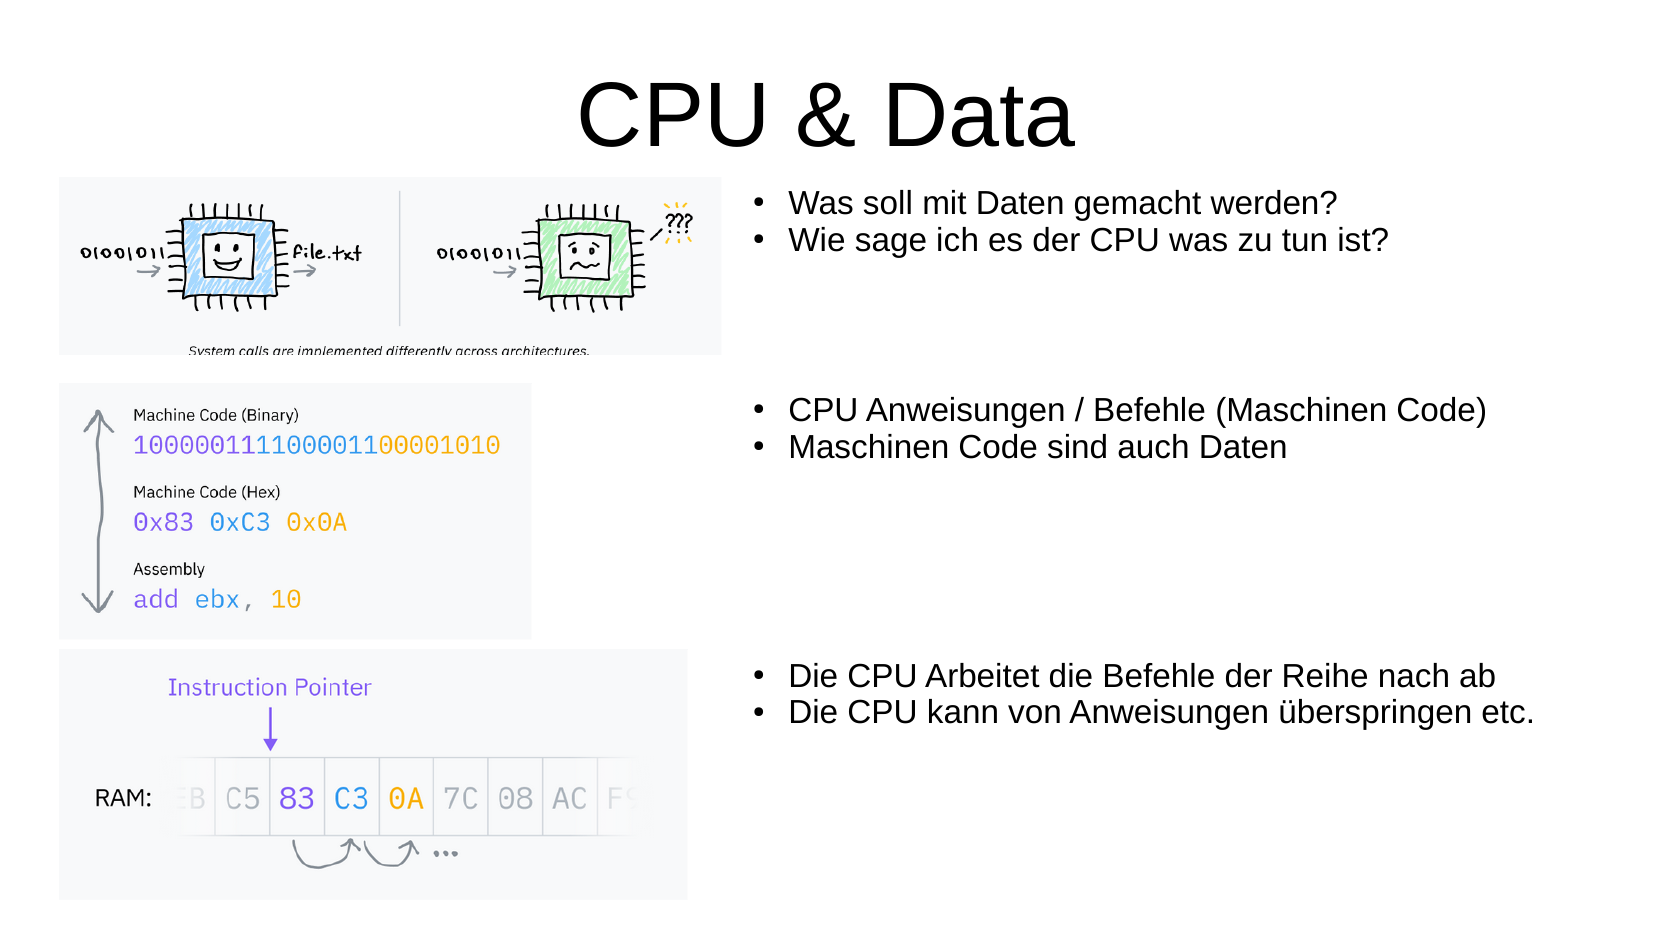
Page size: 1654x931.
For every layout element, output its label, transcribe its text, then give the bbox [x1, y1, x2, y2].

picture [59, 649, 688, 900]
text_box Die CPU Arbeitet die Befehle der Reihe nach ab Die CPU kann von Anweisungen überspringen etc. [738, 649, 1654, 768]
text_box CPU Anweisungen / Befehle (Maschinen Code) Maschinen Code sind auch Daten [738, 383, 1654, 502]
title CPU & Data [82, 37, 1571, 193]
picture [59, 177, 722, 355]
text_box Was soll mit Daten gemacht werden? Wie sage ich es der CPU was zu tun ist? [738, 177, 1654, 296]
picture [59, 383, 532, 640]
